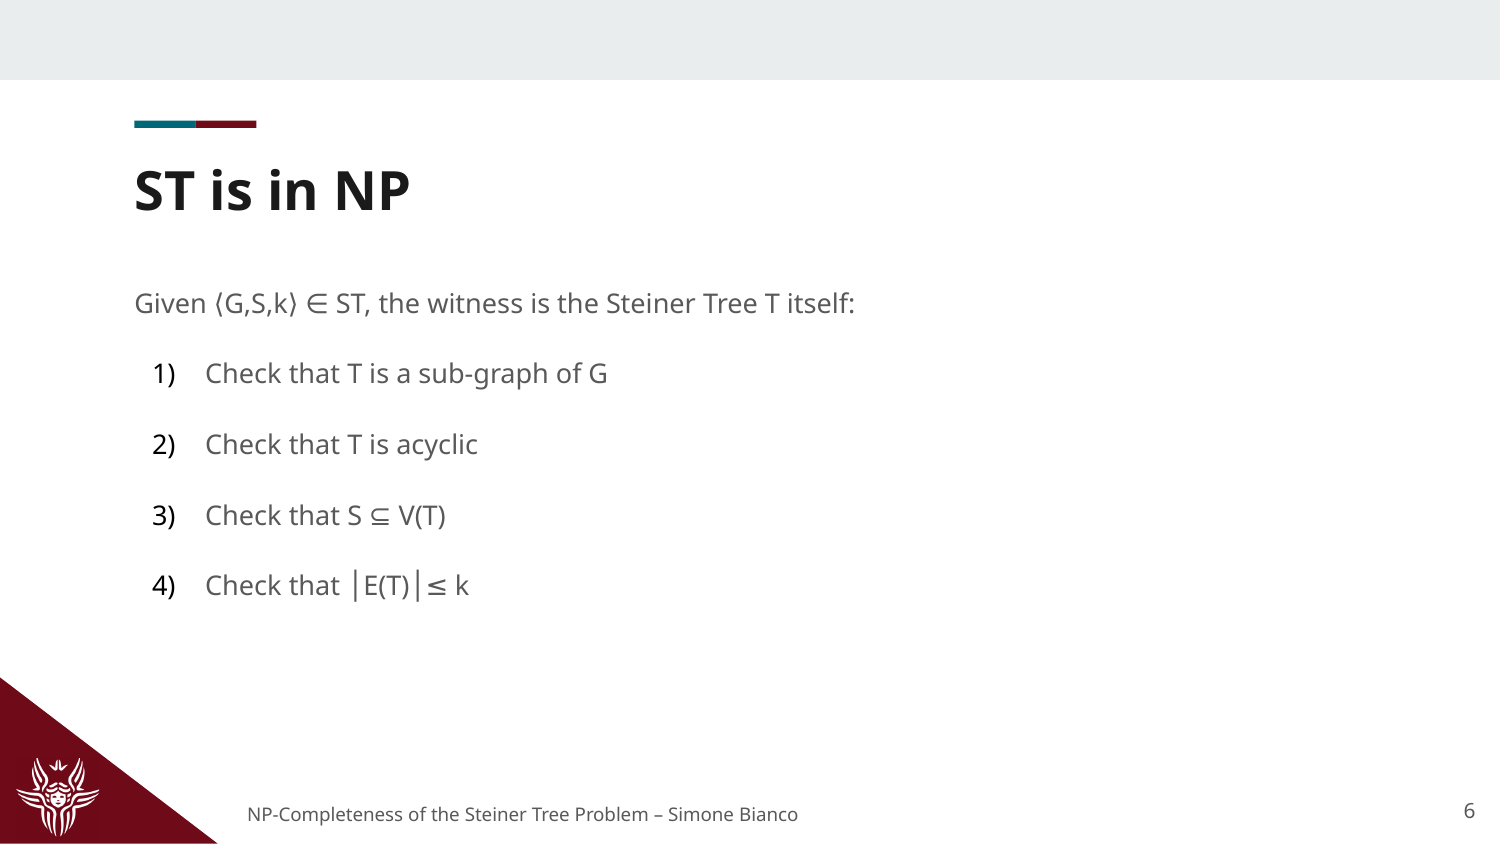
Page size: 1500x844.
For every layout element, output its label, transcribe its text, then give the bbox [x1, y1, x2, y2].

slide_number <number> [1400, 779, 1491, 844]
list Given ⟨G,S,k⟩ ∈ ST, the witness is the Steiner Tree T itself: Check that T is a sub-graph of G Check that T is acyclic Check that S ⊆ V(T) Check that │E(T)│≤ k [119, 266, 1418, 637]
subtitle NP-Completeness of the Steiner Tree Problem – Simone Bianco [232, 783, 1193, 839]
picture [16, 758, 100, 839]
title ST is in NP [119, 141, 1381, 230]
